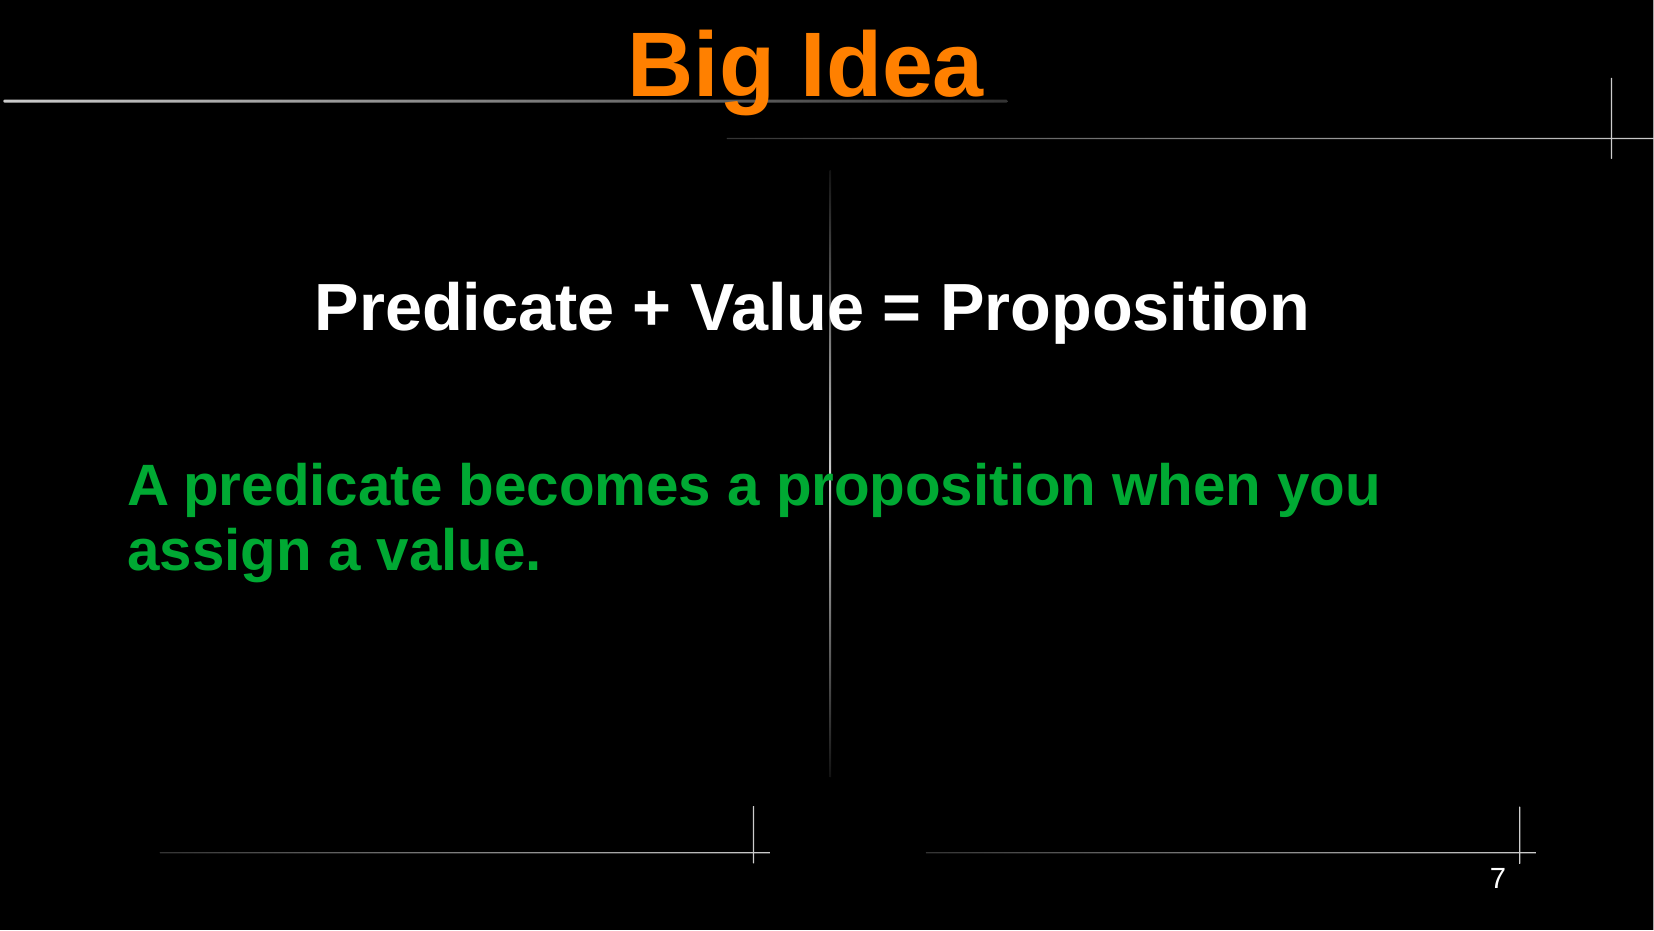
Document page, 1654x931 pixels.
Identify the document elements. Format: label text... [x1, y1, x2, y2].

text_box A predicate becomes a proposition when you assign a value. [112, 445, 1576, 484]
text_box Predicate + Value = Proposition [300, 262, 1426, 301]
title Big Idea [23, 11, 1589, 119]
